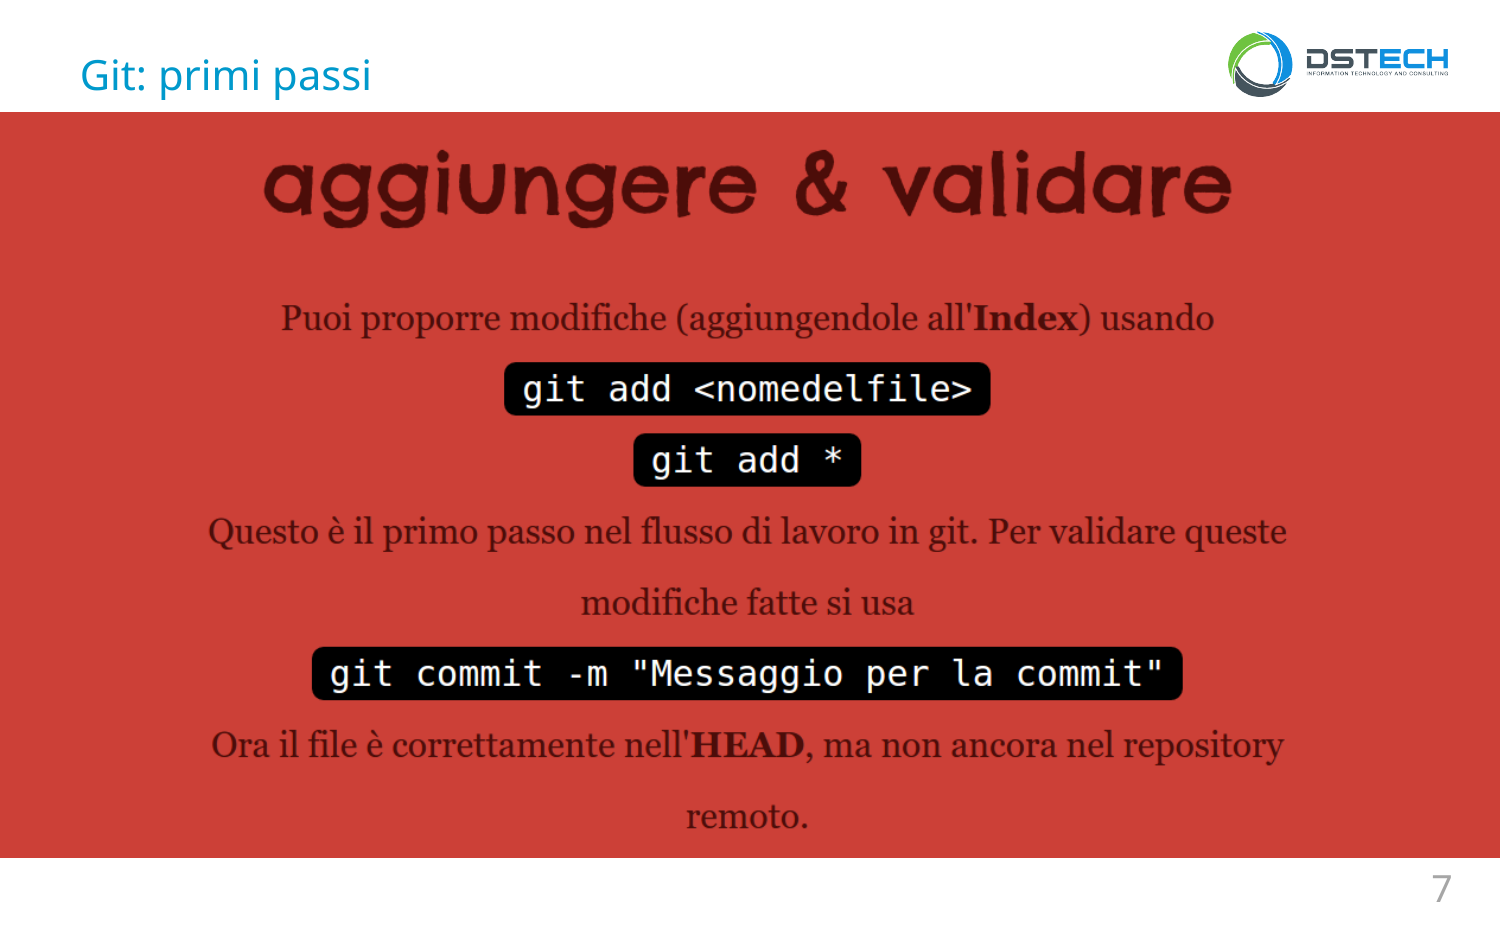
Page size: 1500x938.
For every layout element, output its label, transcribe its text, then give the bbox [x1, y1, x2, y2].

picture [1228, 31, 1448, 97]
picture [0, 112, 1500, 859]
text_box 7 [1358, 864, 1460, 910]
text_box Git: primi passi [64, 41, 1152, 101]
